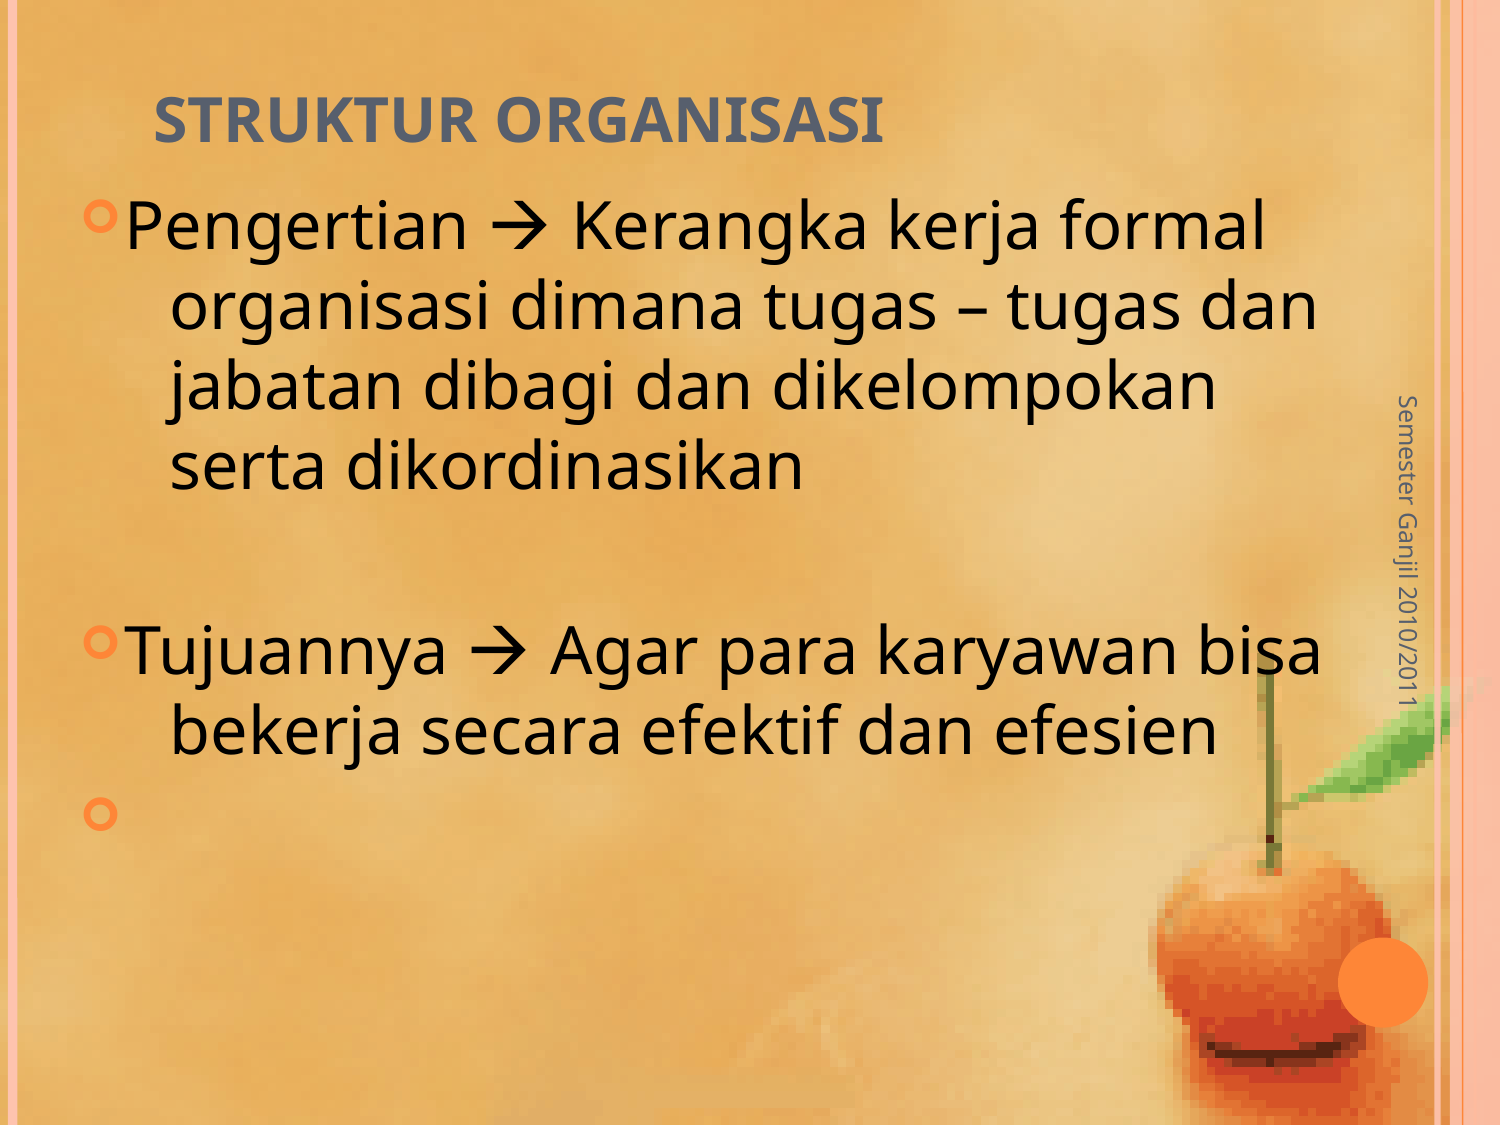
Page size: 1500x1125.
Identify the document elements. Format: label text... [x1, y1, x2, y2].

title Struktur Organisasi [24, 37, 1015, 163]
list Pengertian  Kerangka kerja formal organisasi dimana tugas – tugas dan jabatan dibagi dan dikelompokan serta dikordinasikan Tujuannya  Agar para karyawan bisa bekerja secara efektif dan efesien [64, 174, 1388, 1000]
text_box Semester Ganjil 2010/2011 [1379, 380, 1440, 906]
